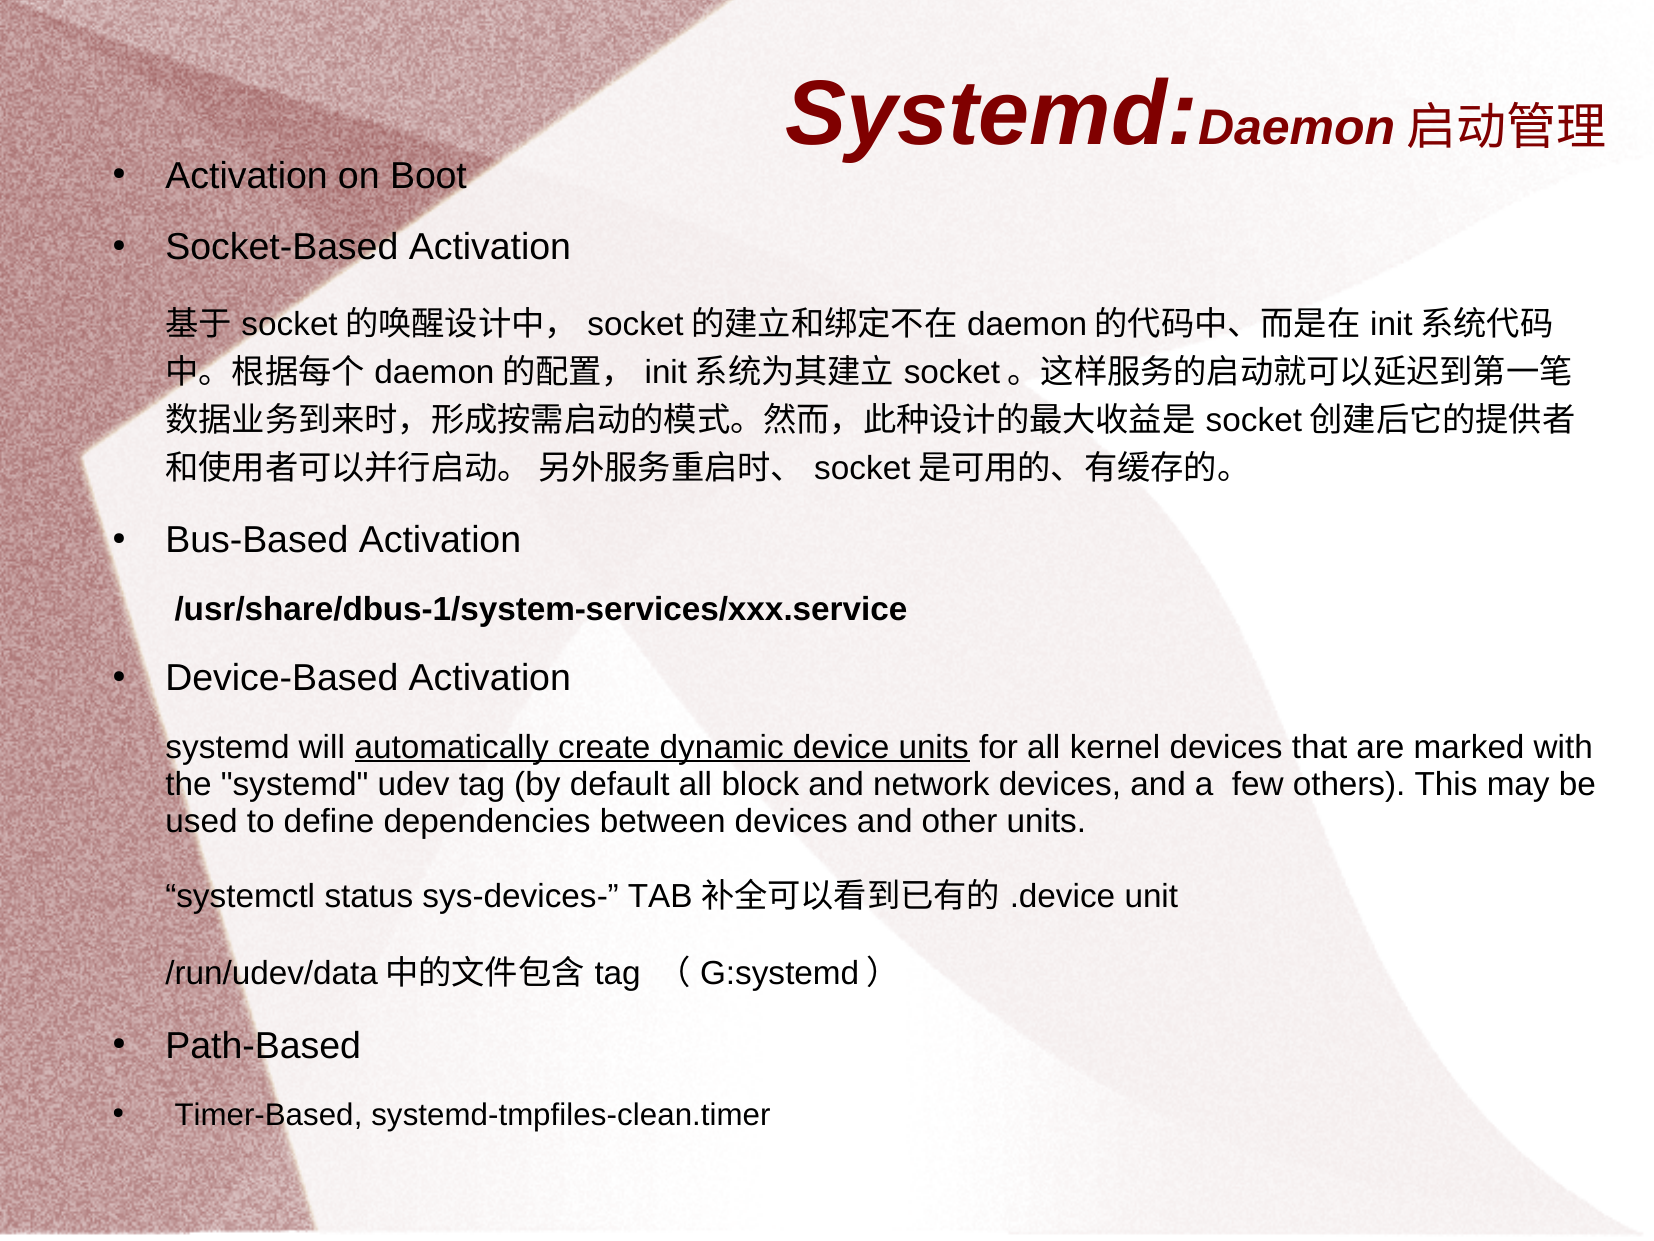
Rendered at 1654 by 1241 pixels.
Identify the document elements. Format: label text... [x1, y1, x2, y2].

title Systemd:Daemon启动管理 [779, 49, 1607, 178]
list Activation on Boot Socket-Based Activation 基于socket的唤醒设计中，socket的建立和绑定不在daemon的代码中、而是在init系统代码中。根据每个daemon的配置，init系统为其建立socket。这样服务的启动就可以延迟到第一笔数据业务到来时，形成按需启动的模式。然而，此种设计的最大收益是socket创建后它的提供者和使用者可以并行启动。 另外服务重启时、socket是可用的、有缓存的。 Bus-Based Activation /usr/share/dbus-1/system-services/xxx.service Device-Based Activation systemd will automatically create dynamic device units for all kernel devices that are marked with the "systemd" udev tag (by default all block and network devices, and a few others). This may be used to define dependencies between devices and other units. “systemctl status sys-devices-” TAB补全可以看到已有的.device unit /run/udev/data中的文件包含tag （G:systemd） Path-Based Timer-Based, systemd-tmpfiles-clean.timer [94, 82, 1601, 1122]
picture [0, 0, 1654, 1241]
